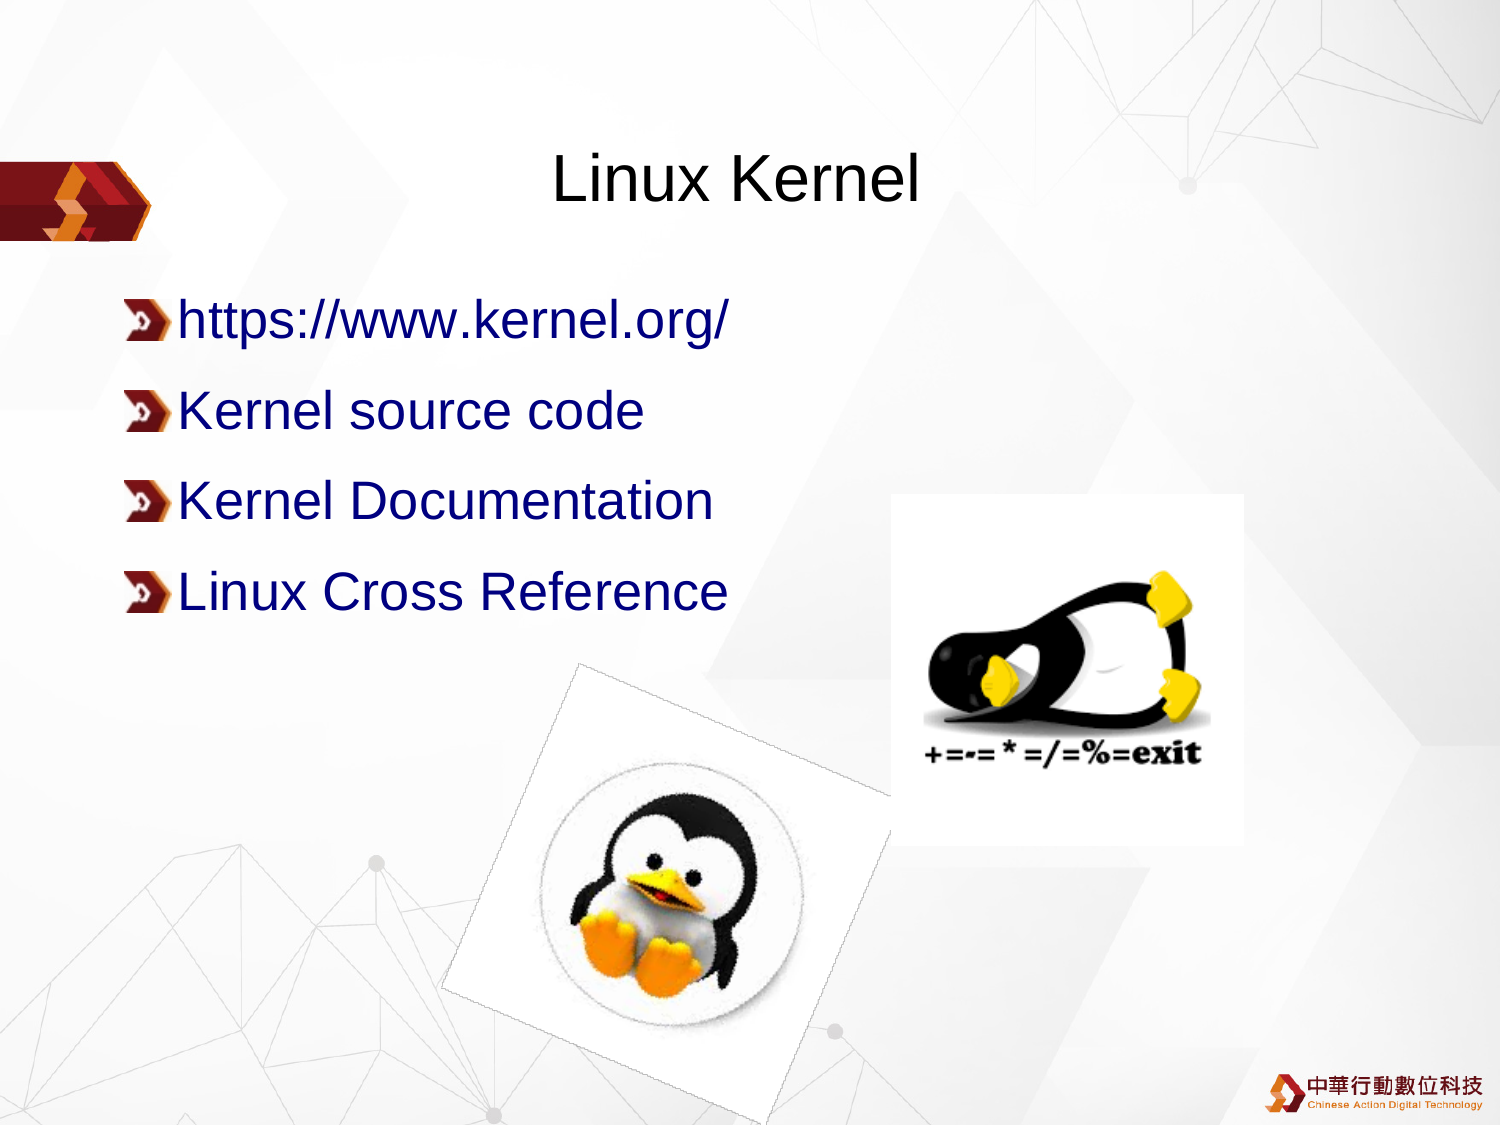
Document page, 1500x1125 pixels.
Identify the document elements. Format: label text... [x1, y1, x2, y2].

picture [0, 0, 1500, 1125]
list https://www.kernel.org/ Kernel source code Kernel Documentation Linux Cross Reference [107, 290, 1425, 943]
title Linux Kernel [107, 101, 1367, 255]
